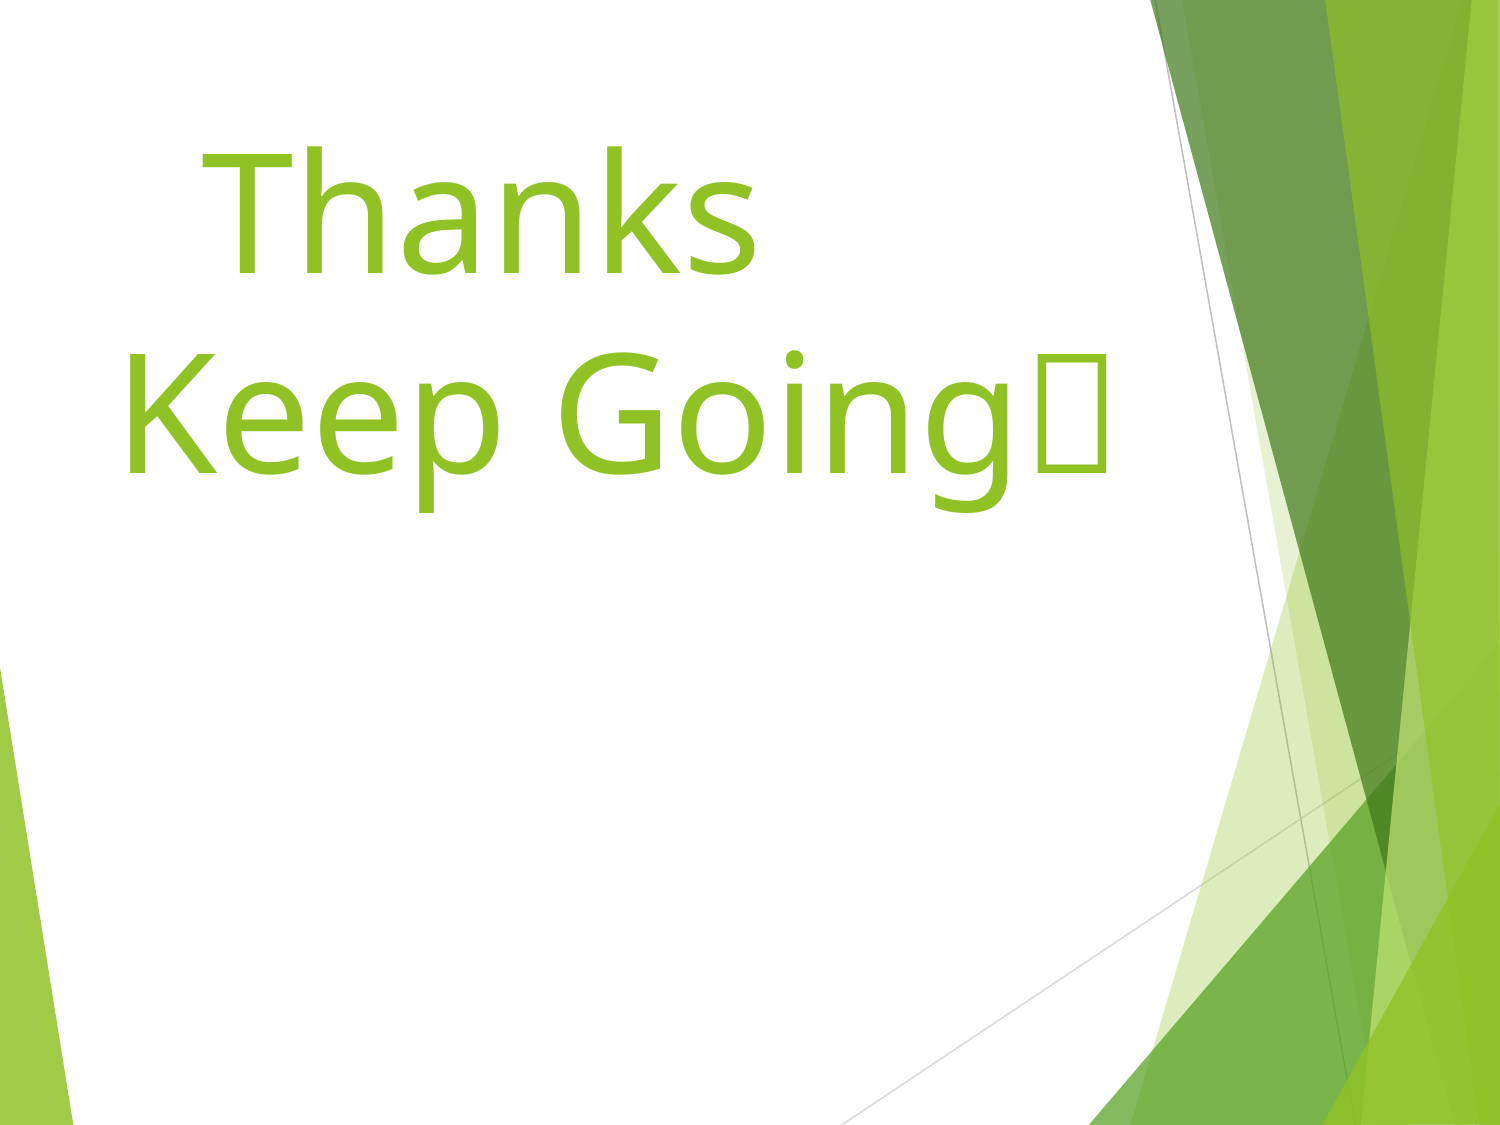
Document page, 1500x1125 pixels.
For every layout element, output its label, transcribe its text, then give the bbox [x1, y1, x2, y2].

title Thanks Keep Going [99, 99, 1142, 317]
